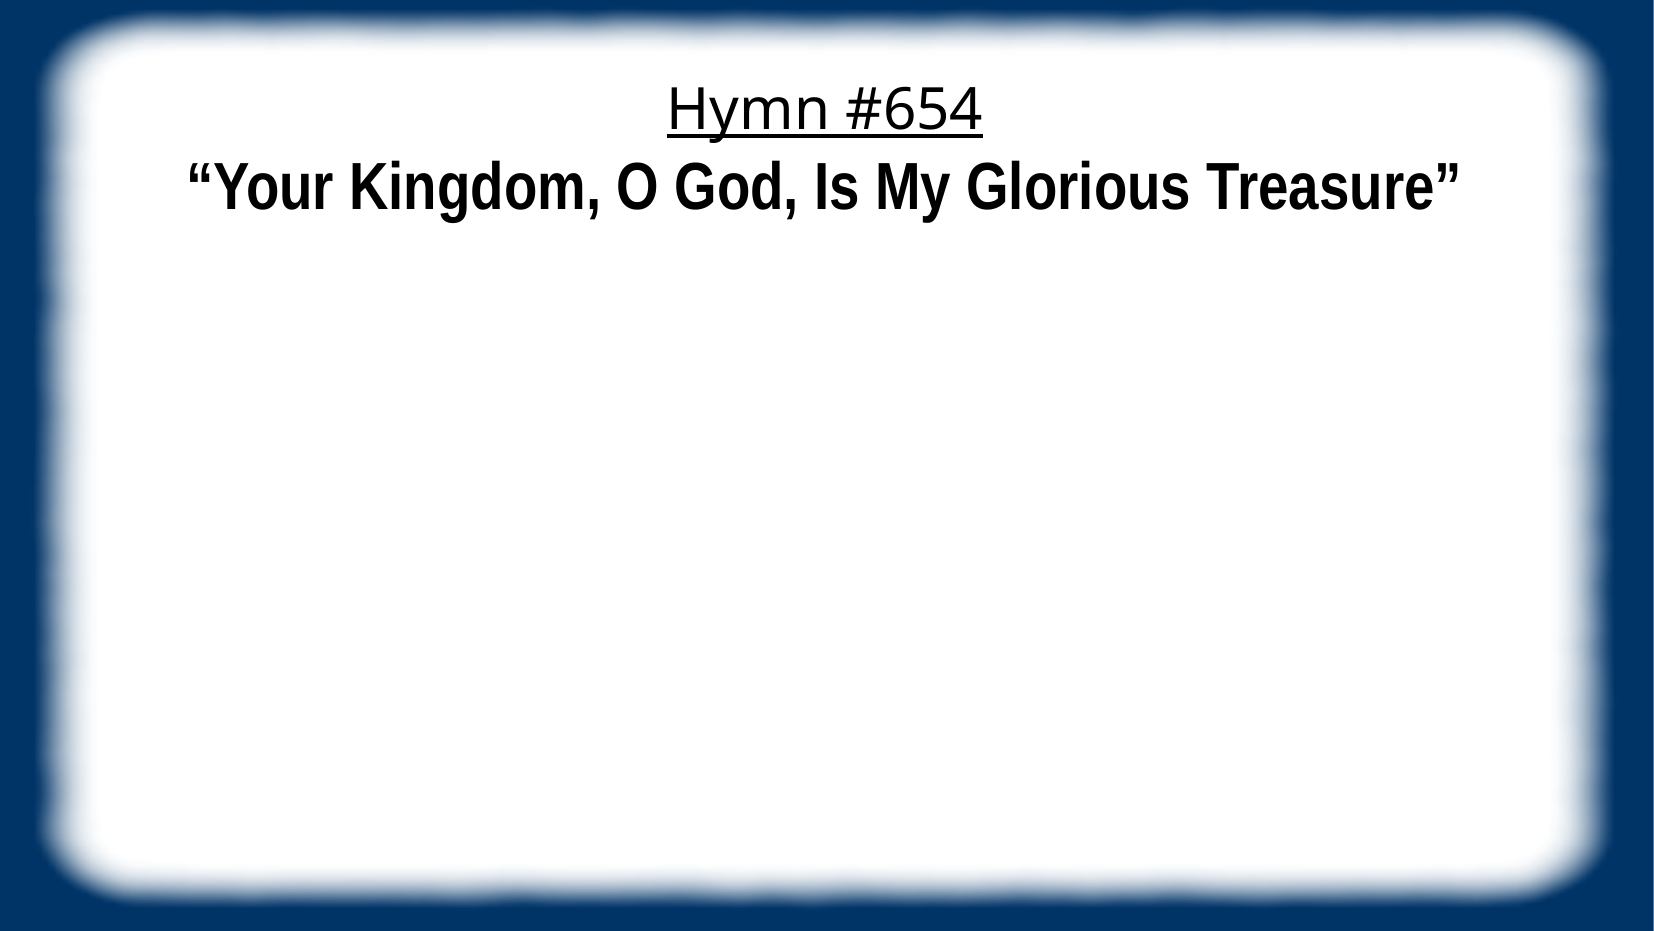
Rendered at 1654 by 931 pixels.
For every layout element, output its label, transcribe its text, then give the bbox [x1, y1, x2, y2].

picture [0, 0, 1654, 931]
text_box Hymn #654 “Your Kingdom, O God, Is My Glorious Treasure” [90, 60, 1561, 330]
